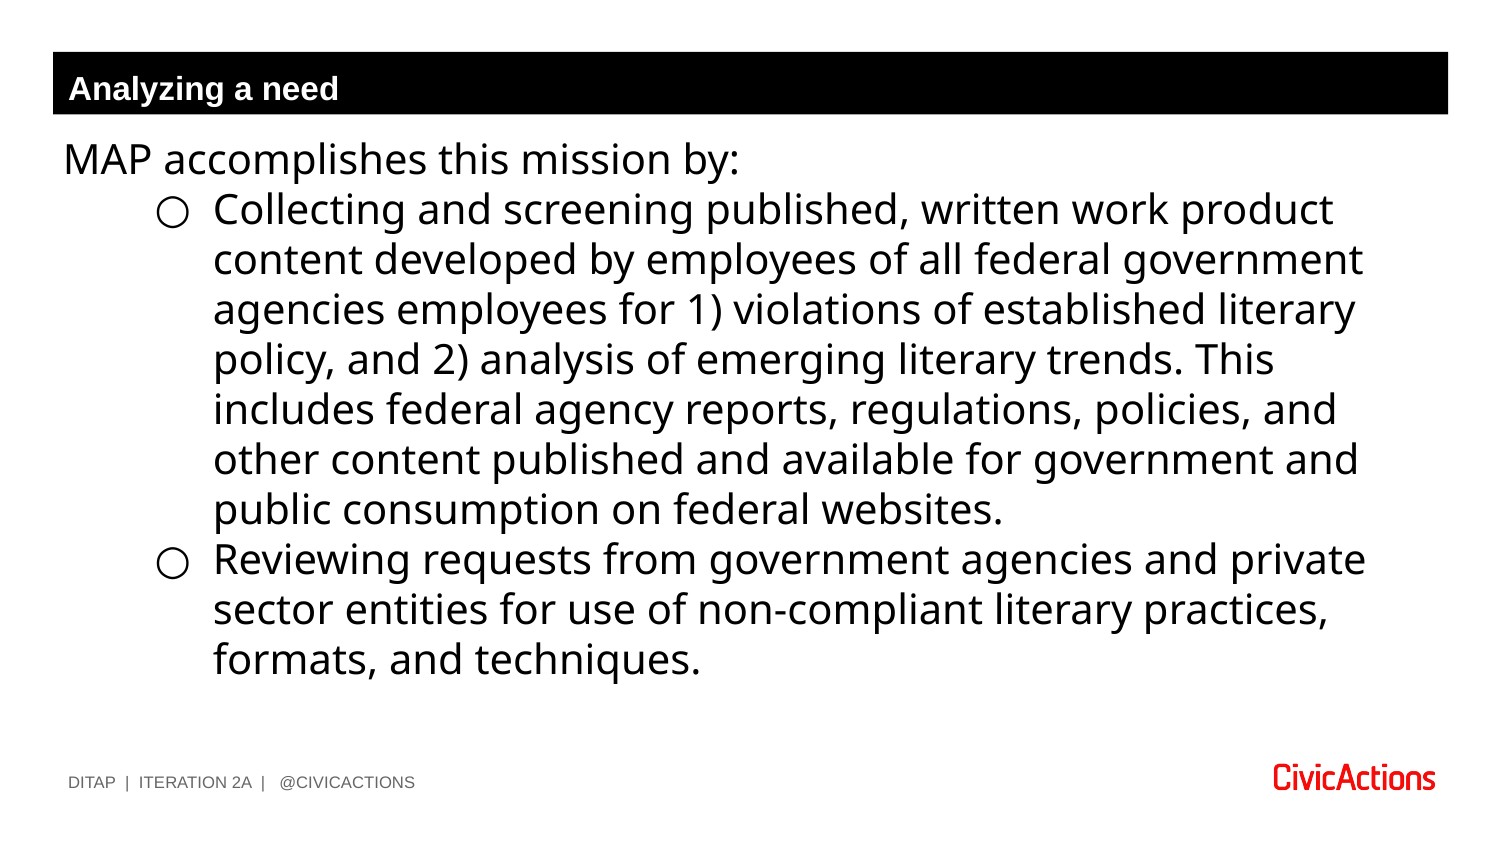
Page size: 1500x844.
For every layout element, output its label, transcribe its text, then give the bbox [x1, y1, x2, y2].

picture [1271, 758, 1438, 795]
title Analyzing a need [53, 51, 1449, 115]
list MAP accomplishes this mission by: Collecting and screening published, written work product content developed by employees of all federal government agencies employees for 1) violations of established literary policy, and 2) analysis of emerging literary trends. This includes federal agency reports, regulations, policies, and other content published and available for government and public consumption on federal websites. Reviewing requests from government agencies and private sector entities for use of non-compliant literary practices, formats, and techniques. [53, 123, 1449, 717]
